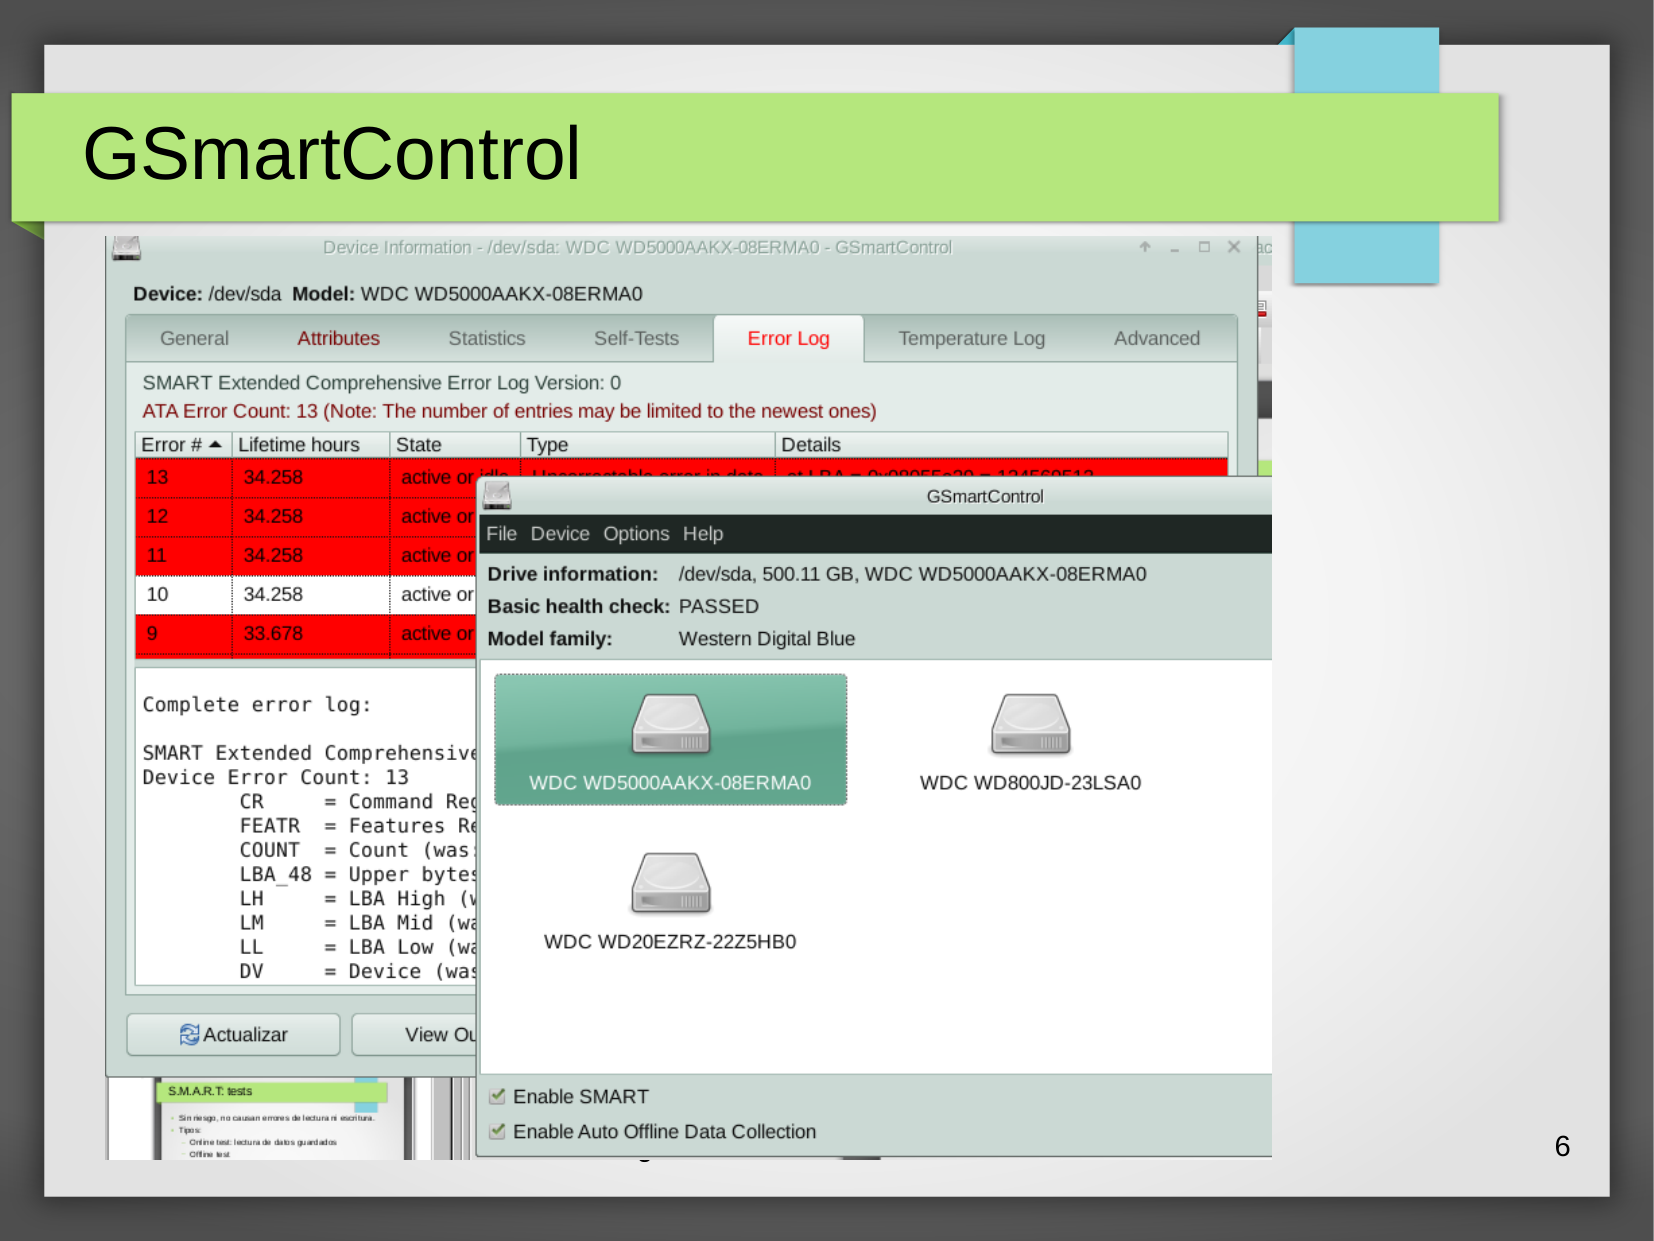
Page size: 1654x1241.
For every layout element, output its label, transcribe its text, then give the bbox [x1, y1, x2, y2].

picture [0, 0, 1654, 1241]
title GSmartControl [82, 94, 1264, 213]
